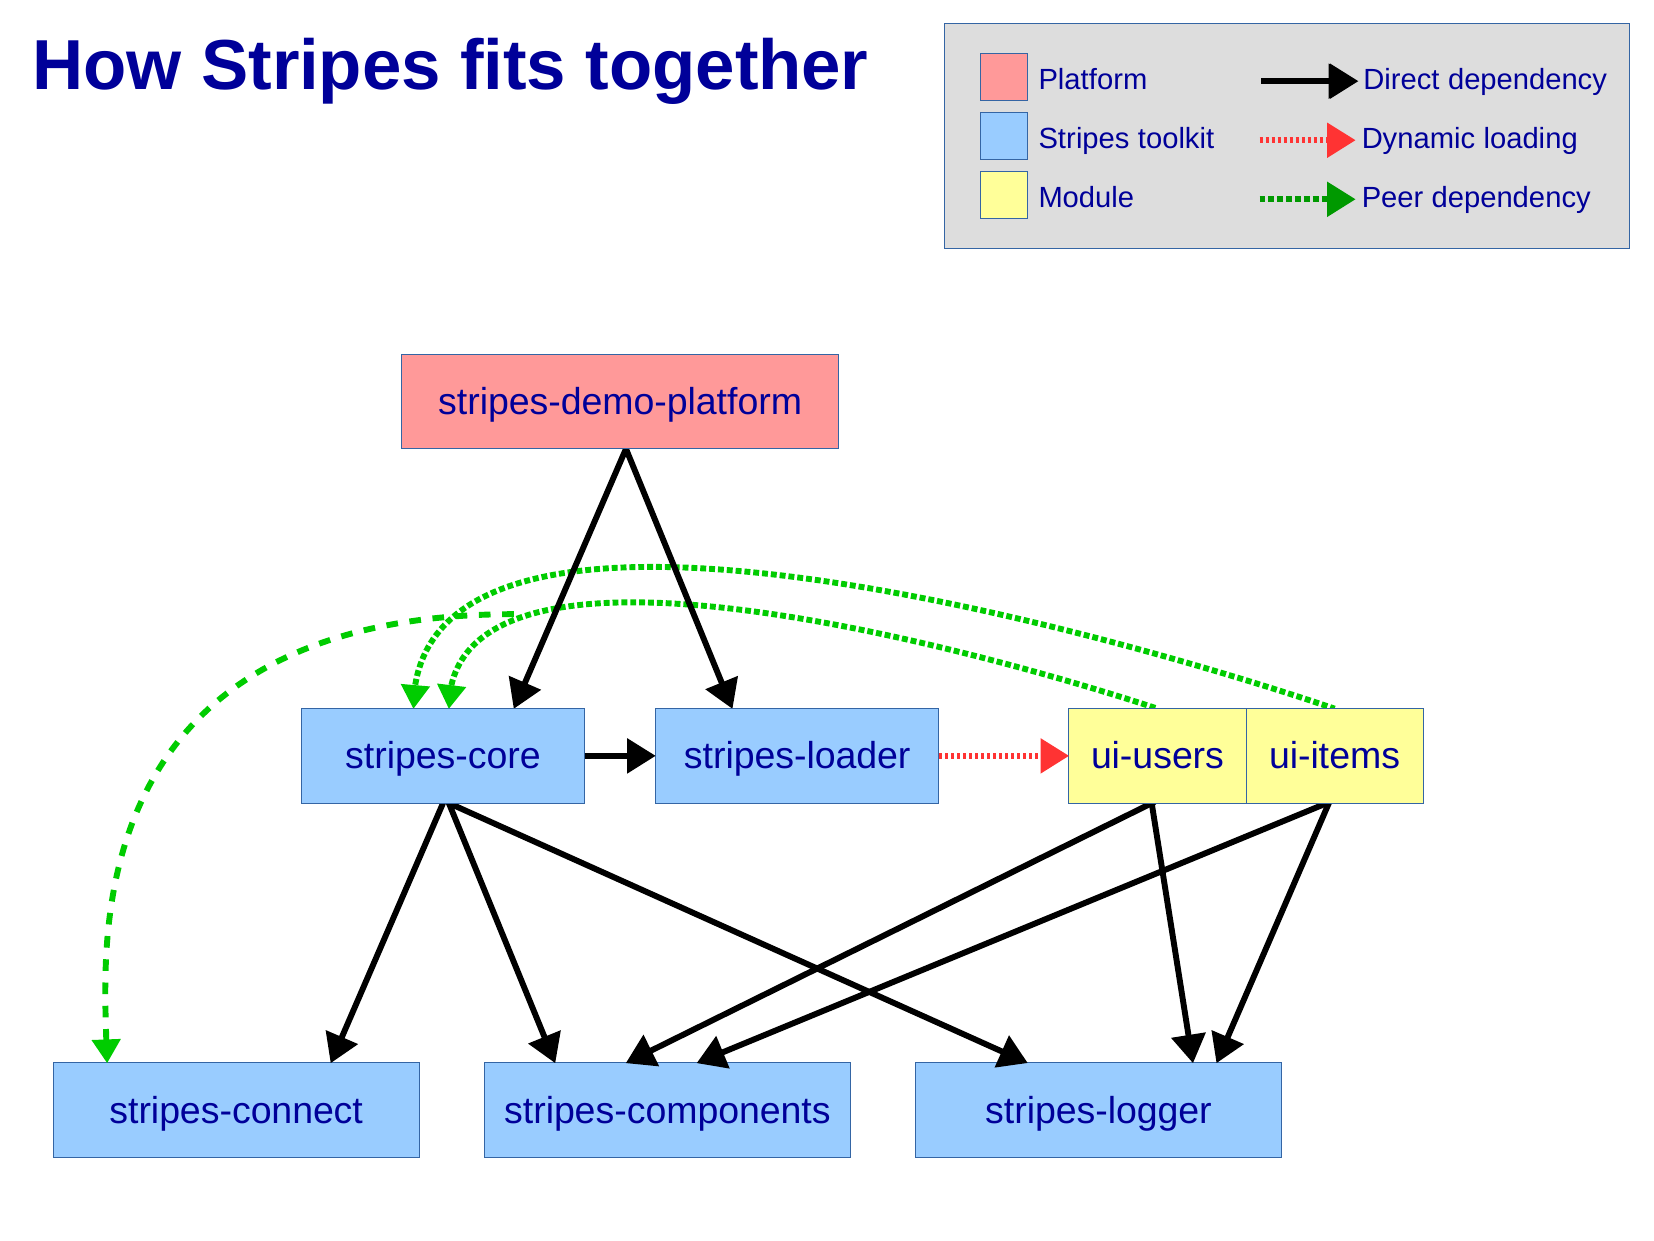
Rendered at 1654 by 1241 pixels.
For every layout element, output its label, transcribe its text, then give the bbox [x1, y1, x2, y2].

text_box stripes-connect [53, 1062, 420, 1158]
text_box ui-items [1246, 708, 1424, 804]
text_box Peer dependency [1347, 173, 1606, 222]
text_box How Stripes fits together [17, 17, 886, 112]
text_box Dynamic loading [1347, 114, 1593, 163]
text_box Module [1023, 173, 1149, 222]
text_box ui-users [1068, 708, 1246, 804]
text_box Stripes toolkit [1023, 114, 1229, 163]
text_box stripes-components [484, 1062, 851, 1158]
text_box stripes-logger [915, 1062, 1282, 1158]
text_box Platform [1023, 55, 1162, 103]
text_box Direct dependency [1348, 55, 1622, 103]
text_box [944, 23, 1630, 249]
text_box stripes-demo-platform [401, 354, 839, 449]
text_box stripes-core [301, 708, 585, 804]
text_box stripes-loader [655, 708, 939, 804]
